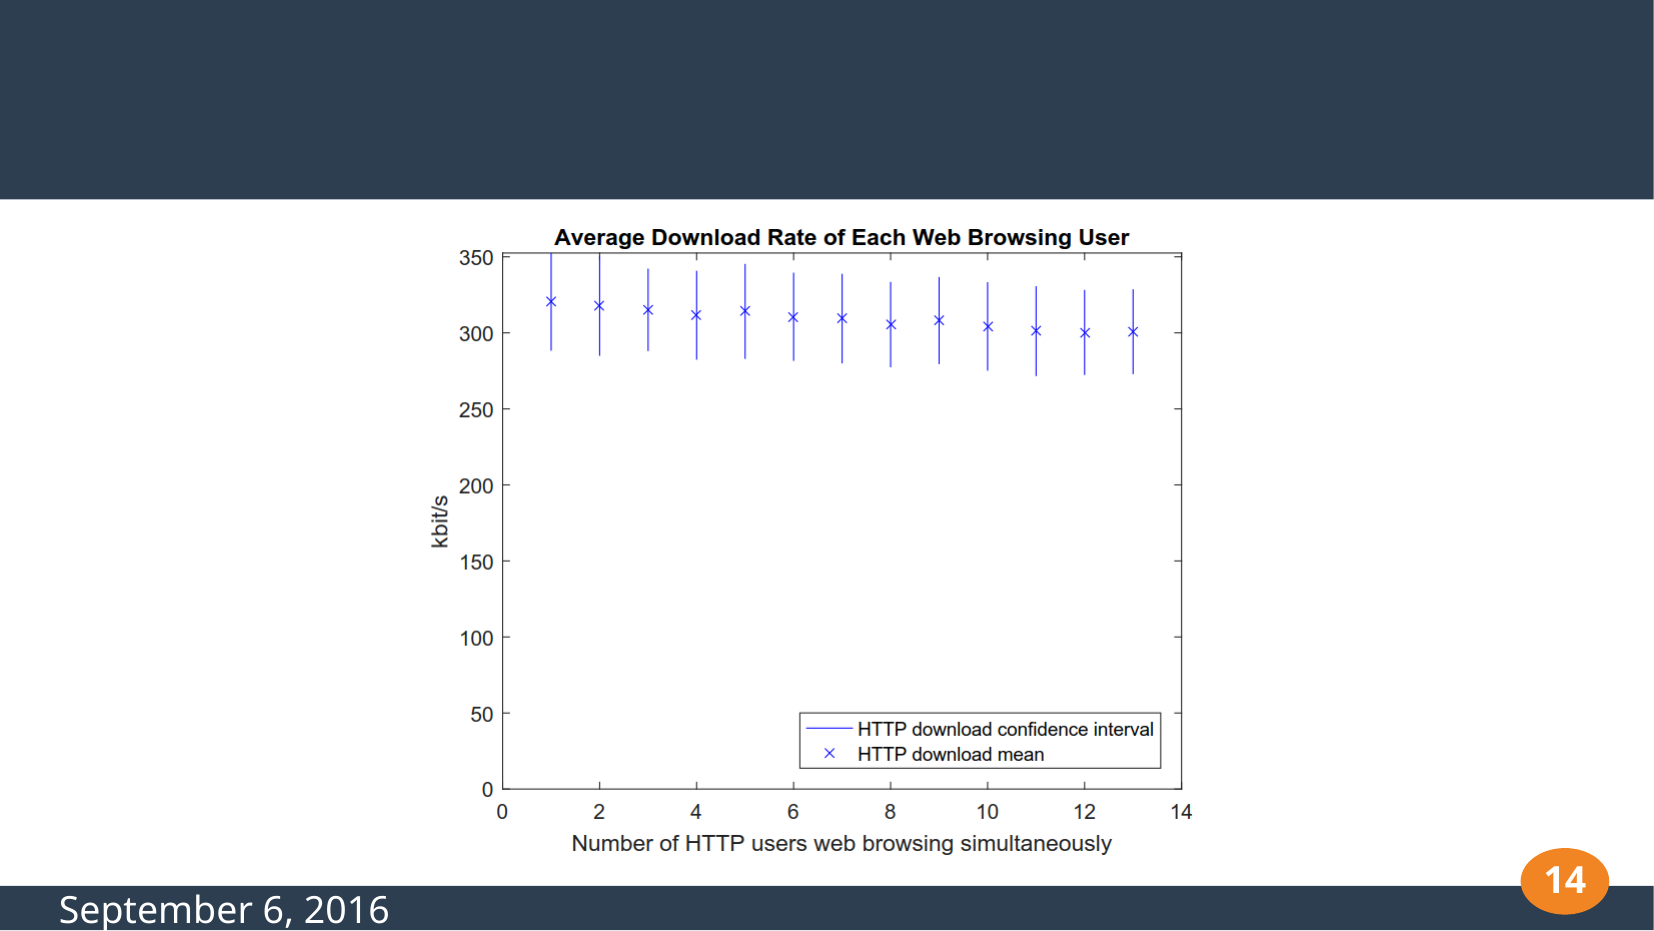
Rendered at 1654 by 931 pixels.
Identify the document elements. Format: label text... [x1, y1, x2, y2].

text_box 17 [1505, 837, 1625, 926]
picture [389, 205, 1265, 861]
text_box September 6, 2016 [59, 885, 532, 931]
